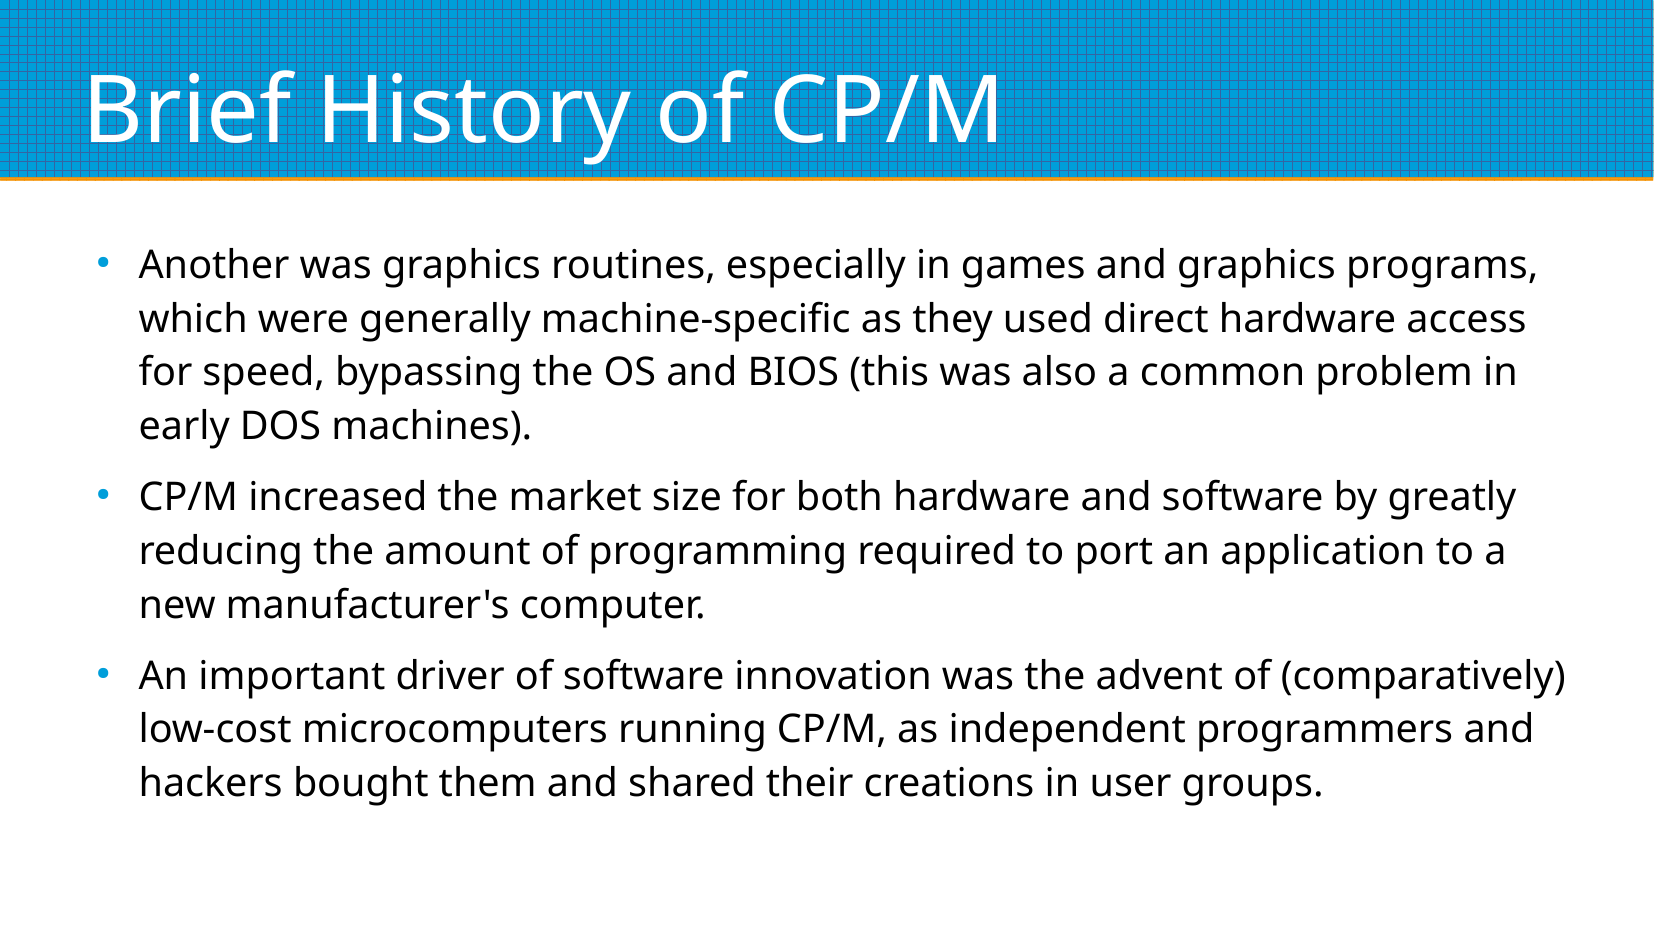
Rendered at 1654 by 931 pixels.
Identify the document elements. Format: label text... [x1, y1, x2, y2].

title Brief History of CP/M [82, 14, 1571, 171]
list Another was graphics routines, especially in games and graphics programs, which were generally machine-specific as they used direct hardware access for speed, bypassing the OS and BIOS (this was also a common problem in early DOS machines). CP/M increased the market size for both hardware and software by greatly reducing the amount of programming required to port an application to a new manufacturer's computer. An important driver of software innovation was the advent of (comparatively) low-cost microcomputers running CP/M, as independent programmers and hackers bought them and shared their creations in user groups. [82, 236, 1576, 863]
